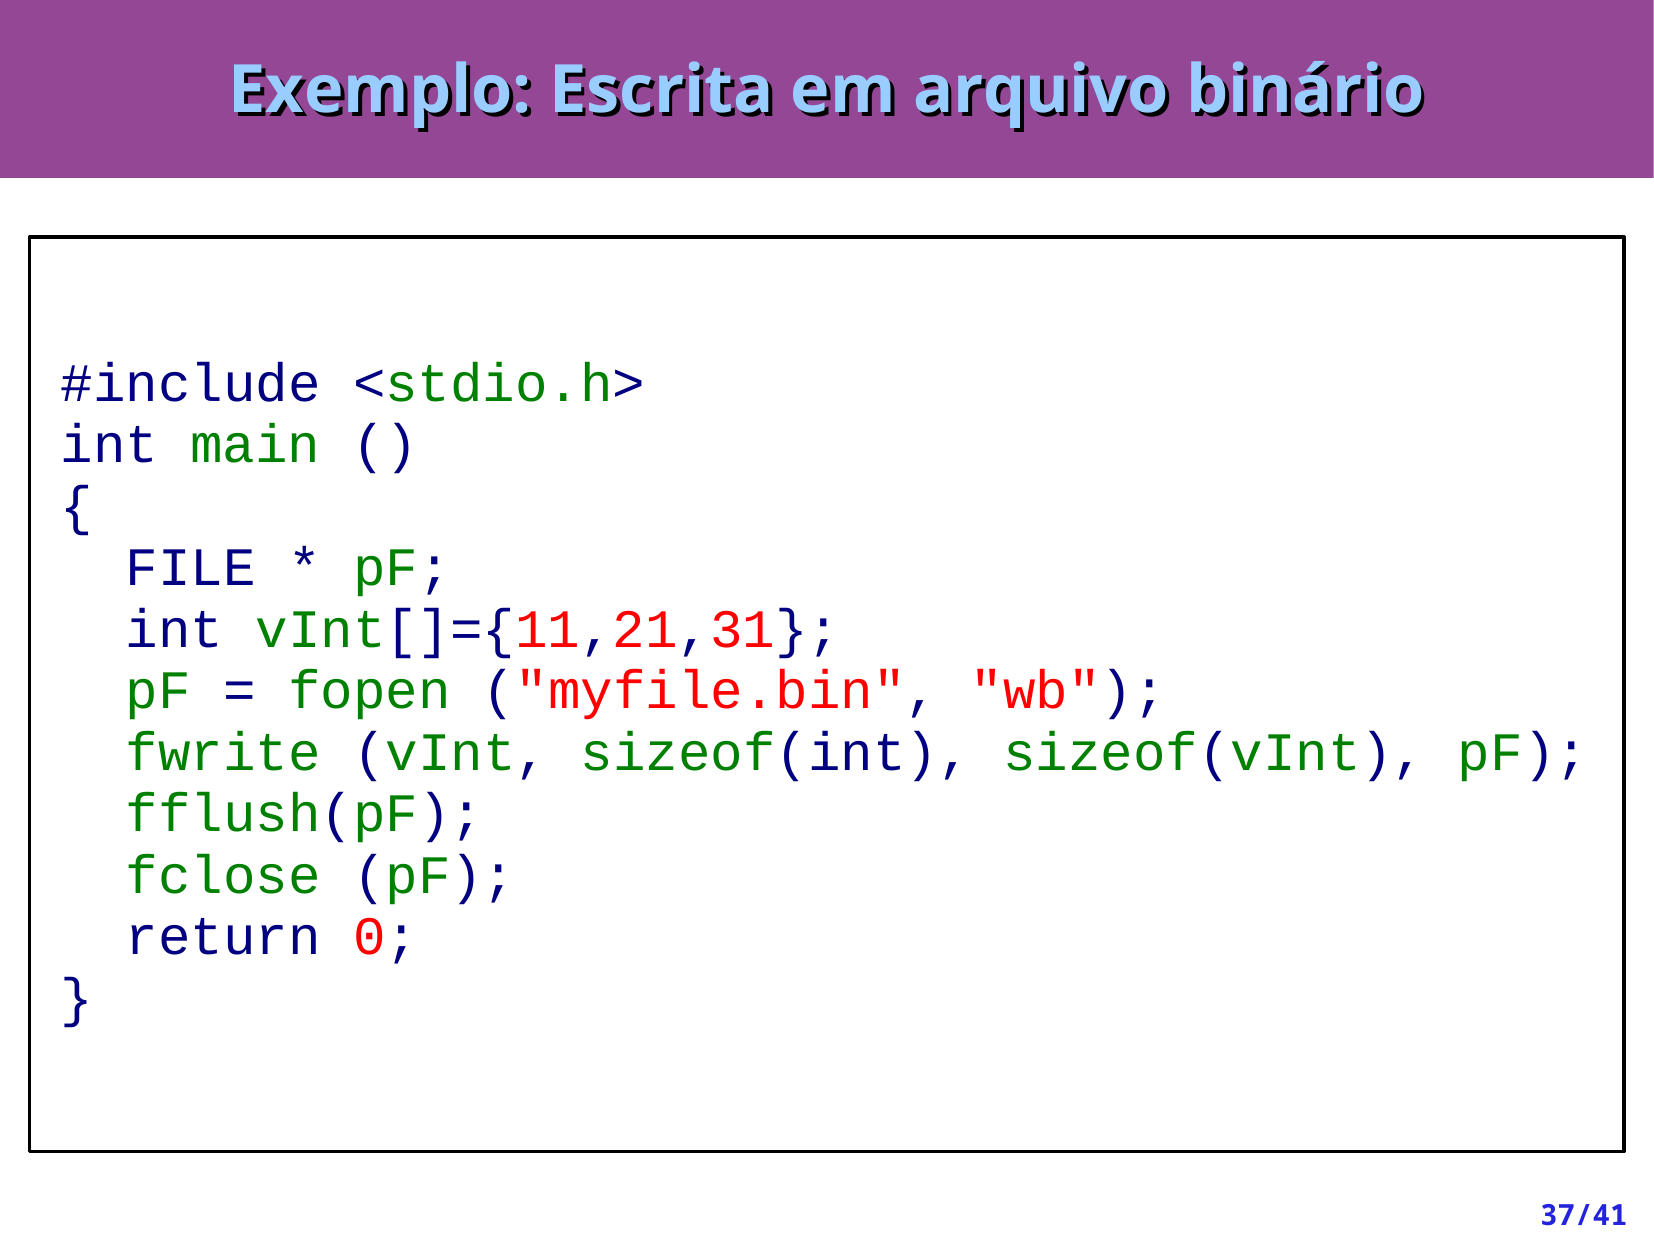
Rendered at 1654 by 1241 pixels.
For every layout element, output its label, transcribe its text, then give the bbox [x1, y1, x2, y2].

text_box #include <stdio.h> int main () { FILE * pF; int vInt[]={11,21,31}; pF = fopen ("myfile.bin", "wb"); fwrite (vInt, sizeof(int), sizeof(vInt), pF); fflush(pF); fclose (pF); return 0; } [29, 237, 1625, 1152]
title Exemplo: Escrita em arquivo binário [82, 0, 1571, 176]
